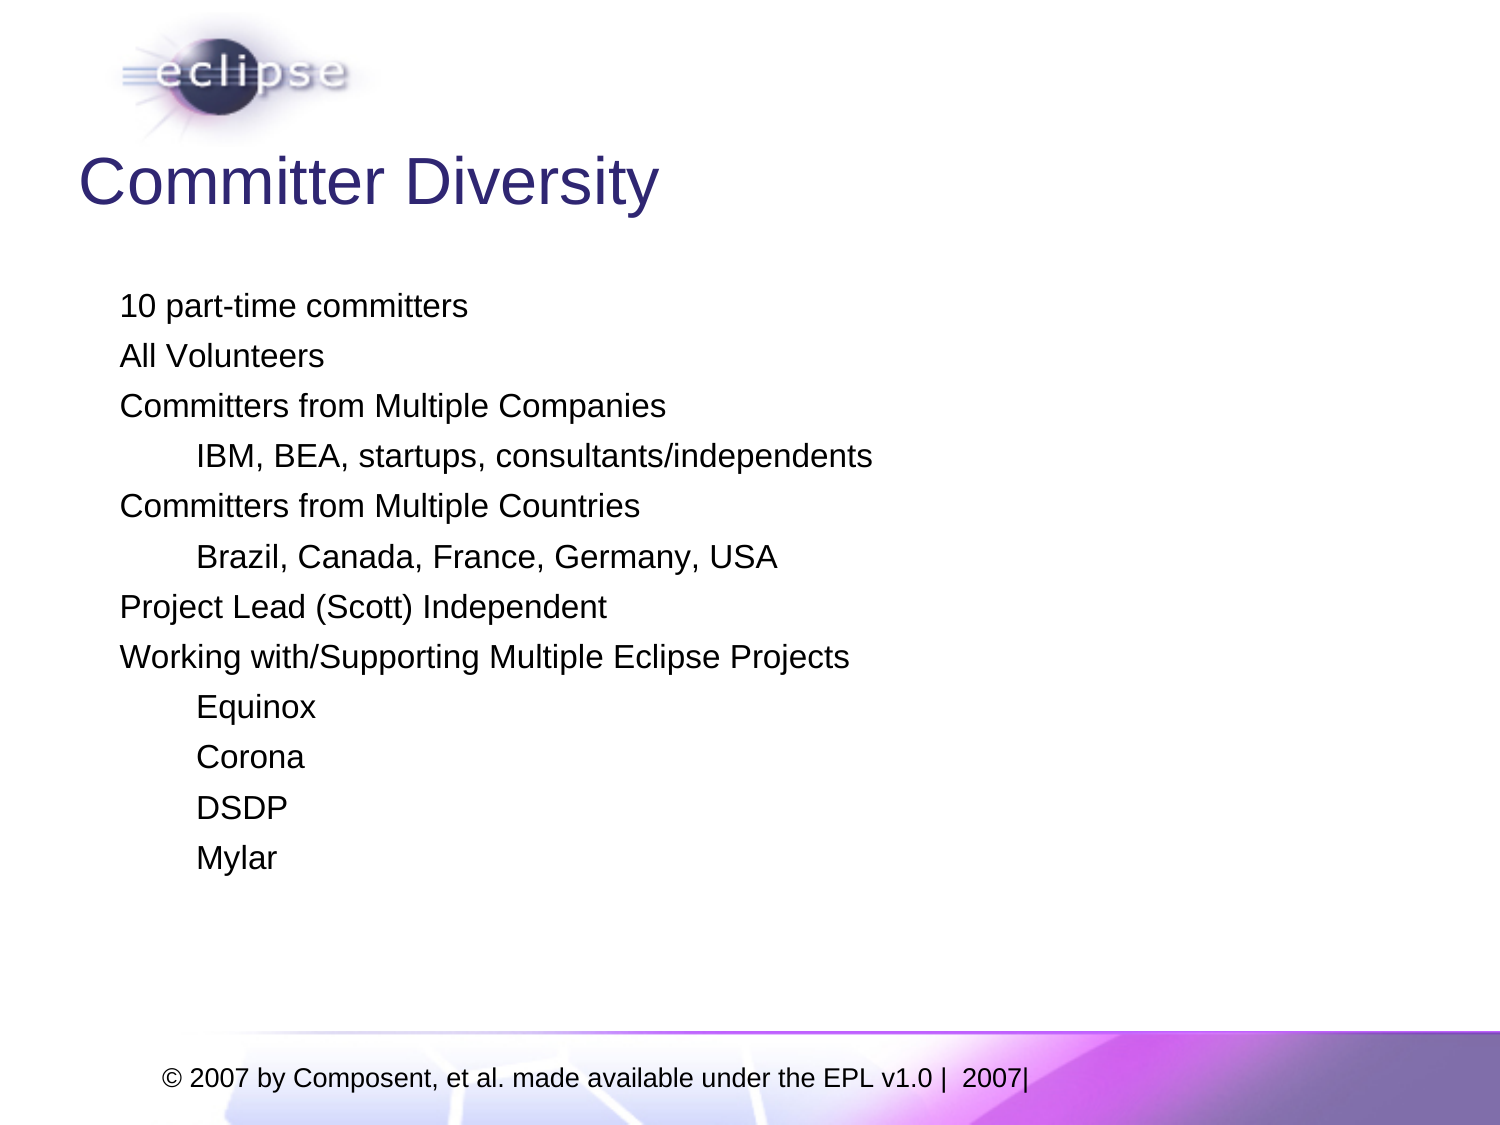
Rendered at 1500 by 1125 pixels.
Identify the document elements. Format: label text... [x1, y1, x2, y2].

list 10 part-time committers All Volunteers Committers from Multiple Companies IBM, BEA, startups, consultants/independents Committers from Multiple Countries Brazil, Canada, France, Germany, USA Project Lead (Scott) Independent Working with/Supporting Multiple Eclipse Projects Equinox Corona DSDP Mylar [119, 291, 1378, 1026]
picture [87, 12, 389, 147]
picture [92, 1031, 1500, 1125]
title Committer Diversity [78, 148, 1432, 224]
